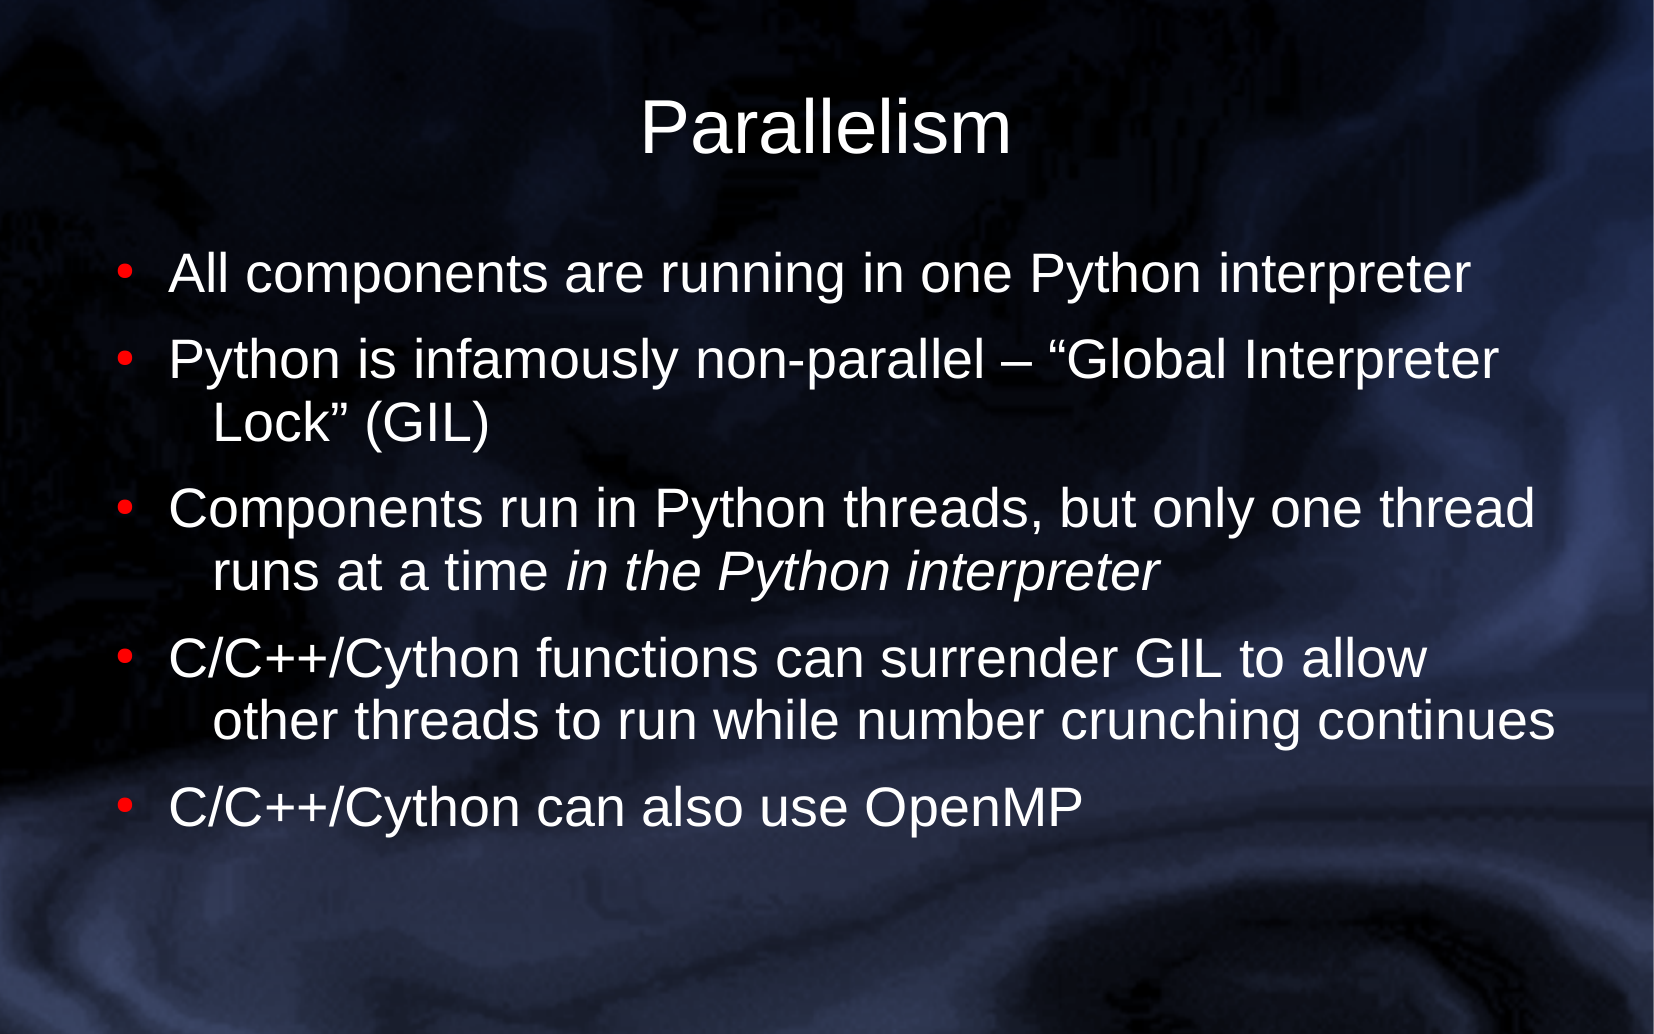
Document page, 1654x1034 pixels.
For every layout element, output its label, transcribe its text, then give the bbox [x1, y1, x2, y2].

picture [0, 0, 1654, 1034]
list All components are running in one Python interpreter Python is infamously non-parallel – “Global Interpreter Lock” (GIL) Components run in Python threads, but only one thread runs at a time in the Python interpreter C/C++/Cython functions can surrender GIL to allow other threads to run while number crunching continues C/C++/Cython can also use OpenMP [82, 241, 1571, 842]
title Parallelism [82, 41, 1571, 214]
